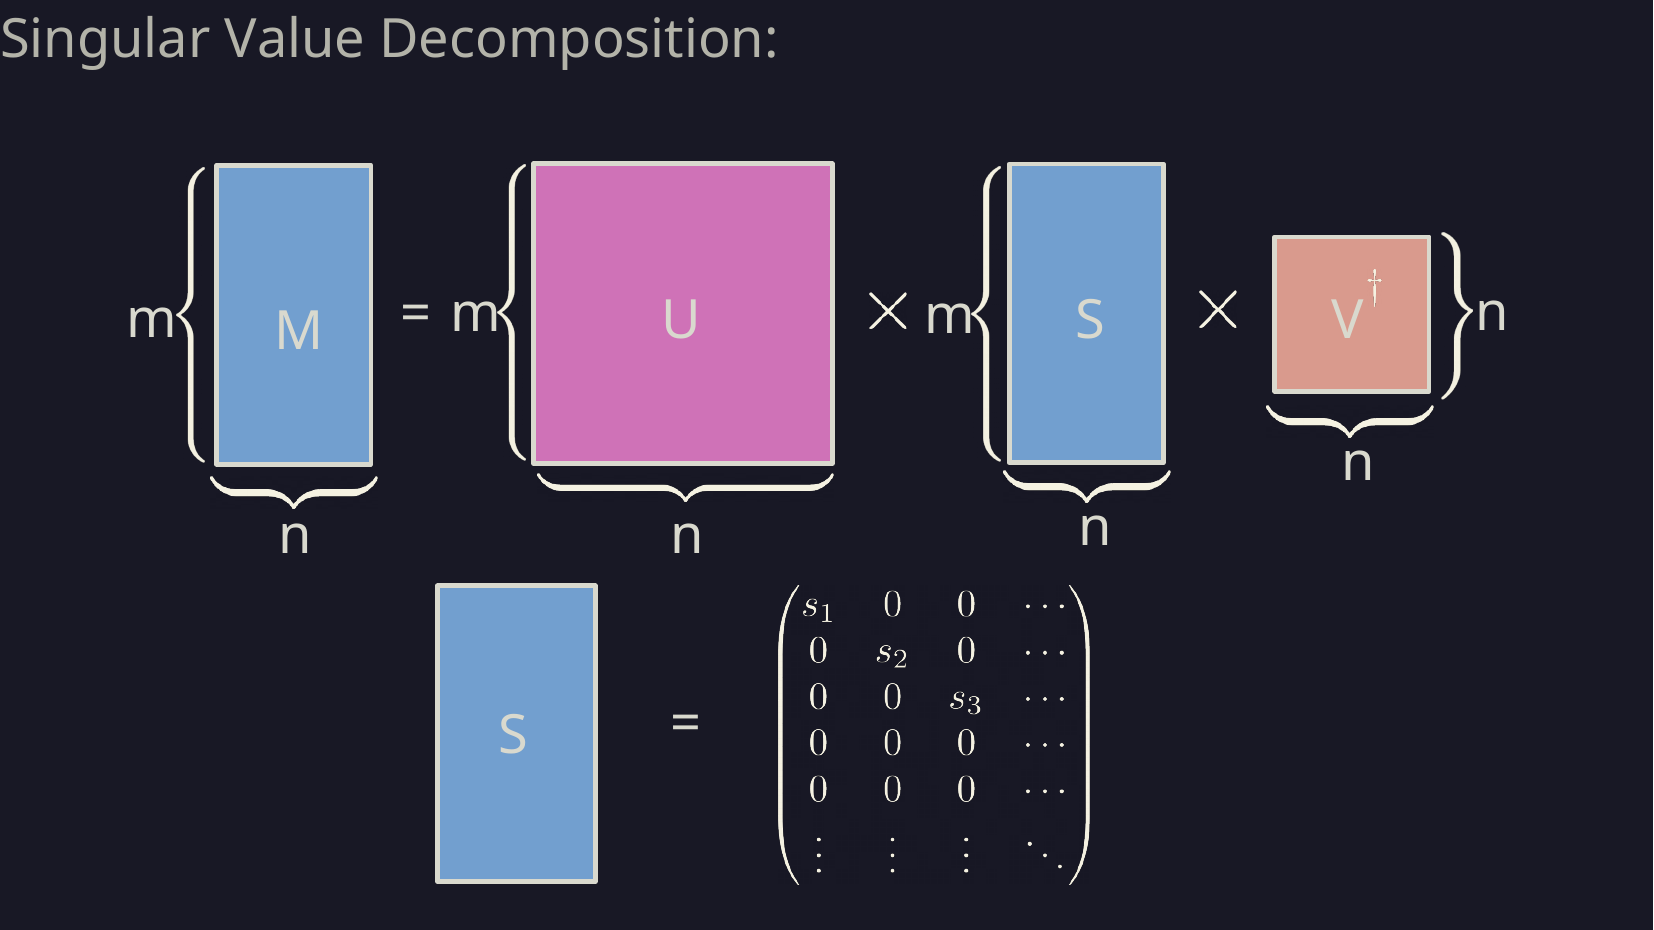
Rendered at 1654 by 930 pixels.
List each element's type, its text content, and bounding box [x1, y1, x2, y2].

picture [869, 292, 907, 329]
picture [971, 166, 1001, 462]
text_box = [655, 676, 728, 763]
text_box S [484, 688, 552, 774]
text_box [216, 165, 371, 465]
text_box n [655, 488, 716, 575]
text_box U [646, 272, 717, 359]
text_box Singular Value Decomposition: [0, 0, 951, 75]
picture [210, 476, 378, 509]
text_box = [385, 266, 435, 353]
text_box [1009, 163, 1164, 463]
picture [1367, 269, 1382, 307]
text_box [533, 163, 833, 464]
text_box n [1063, 503, 1124, 567]
text_box S [1060, 272, 1127, 359]
text_box m [435, 266, 511, 353]
picture [1266, 405, 1434, 438]
text_box [437, 585, 596, 882]
text_box n [1460, 265, 1521, 351]
picture [497, 164, 526, 461]
picture [1199, 290, 1237, 328]
text_box V [1316, 272, 1387, 359]
picture [778, 585, 1090, 885]
picture [1441, 227, 1473, 400]
text_box n [263, 509, 324, 575]
picture [176, 167, 205, 464]
text_box M [259, 283, 339, 370]
picture [537, 473, 834, 502]
text_box [1274, 236, 1430, 392]
text_box m [111, 271, 176, 358]
picture [1003, 470, 1171, 503]
text_box n [1326, 438, 1387, 501]
text_box m [909, 268, 985, 355]
